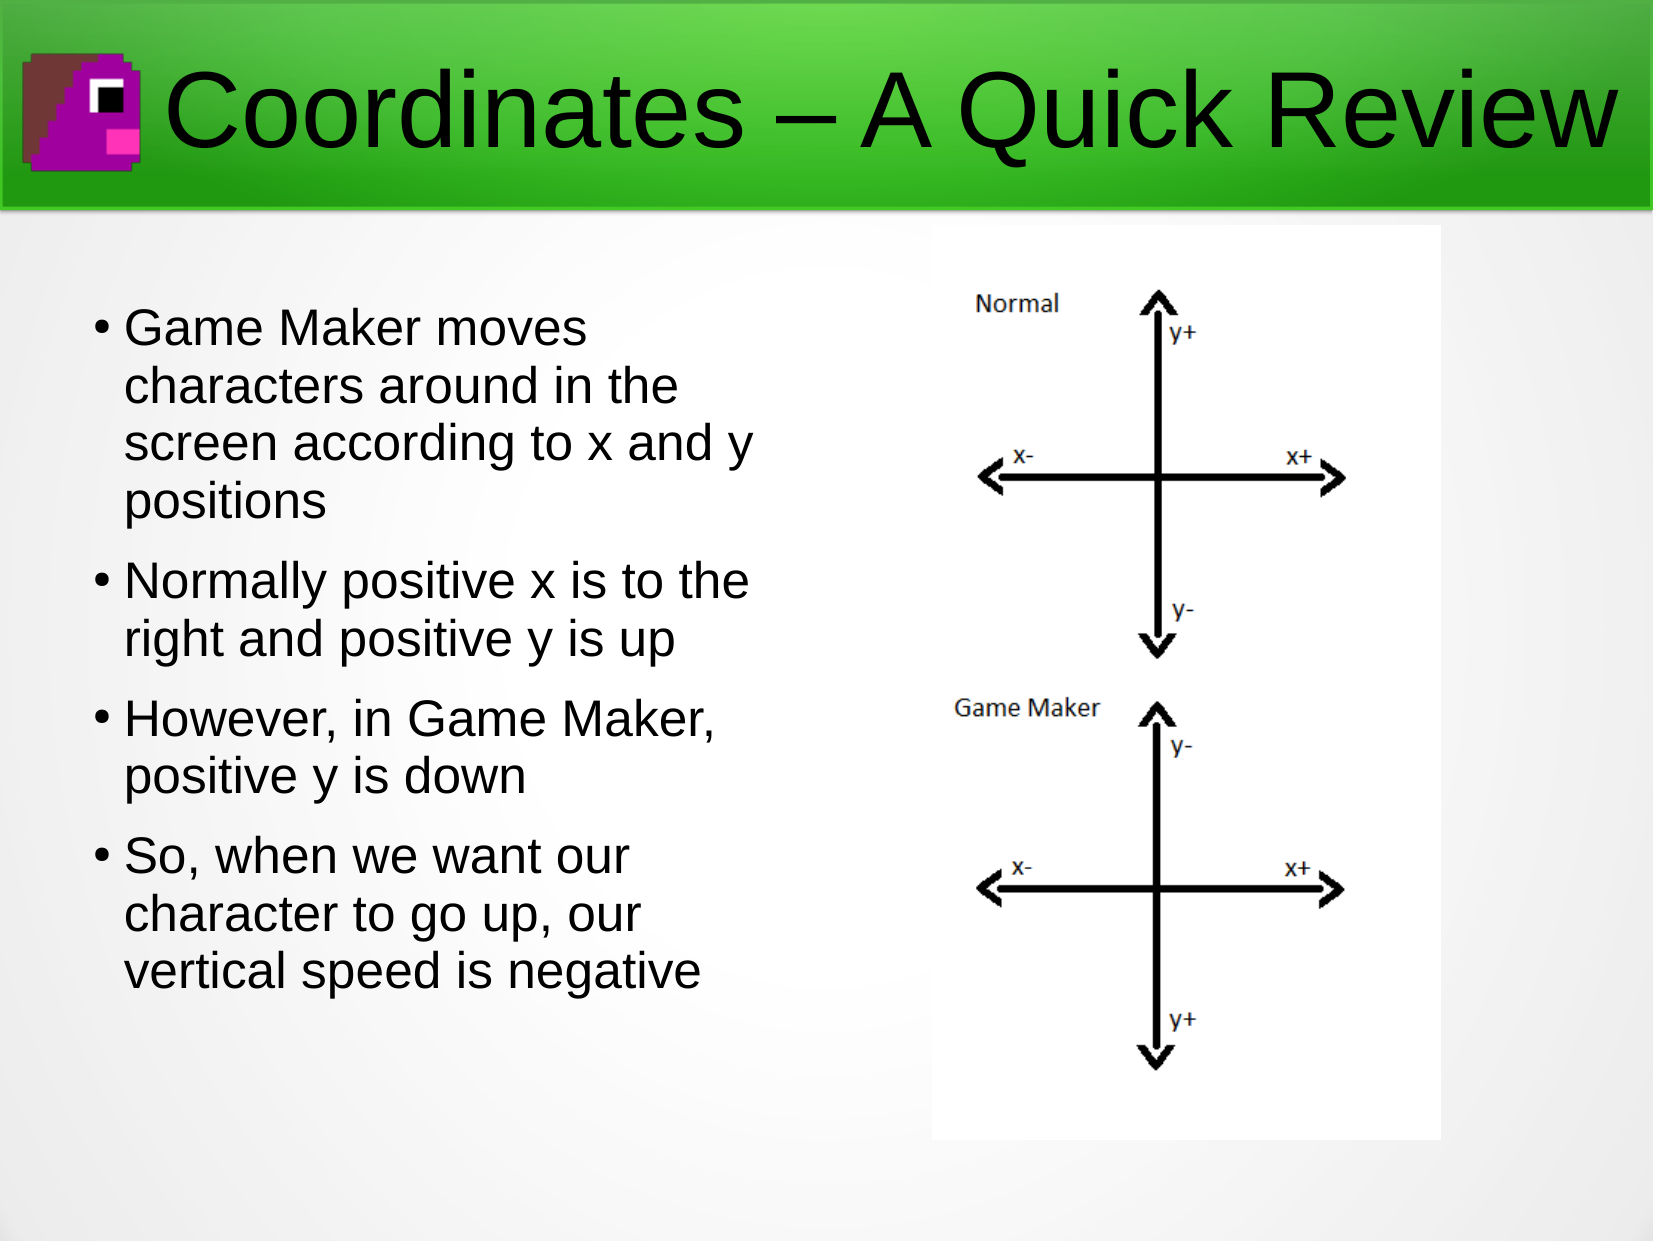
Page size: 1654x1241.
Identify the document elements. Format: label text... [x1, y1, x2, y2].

picture [932, 225, 1441, 1141]
title Coordinates – A Quick Review [148, 30, 1636, 190]
picture [15, 46, 148, 180]
list Game Maker moves characters around in the screen according to x and y positions Normally positive x is to the right and positive y is up However, in Game Maker, positive y is down So, when we want our character to go up, our vertical speed is negative [82, 299, 809, 1019]
